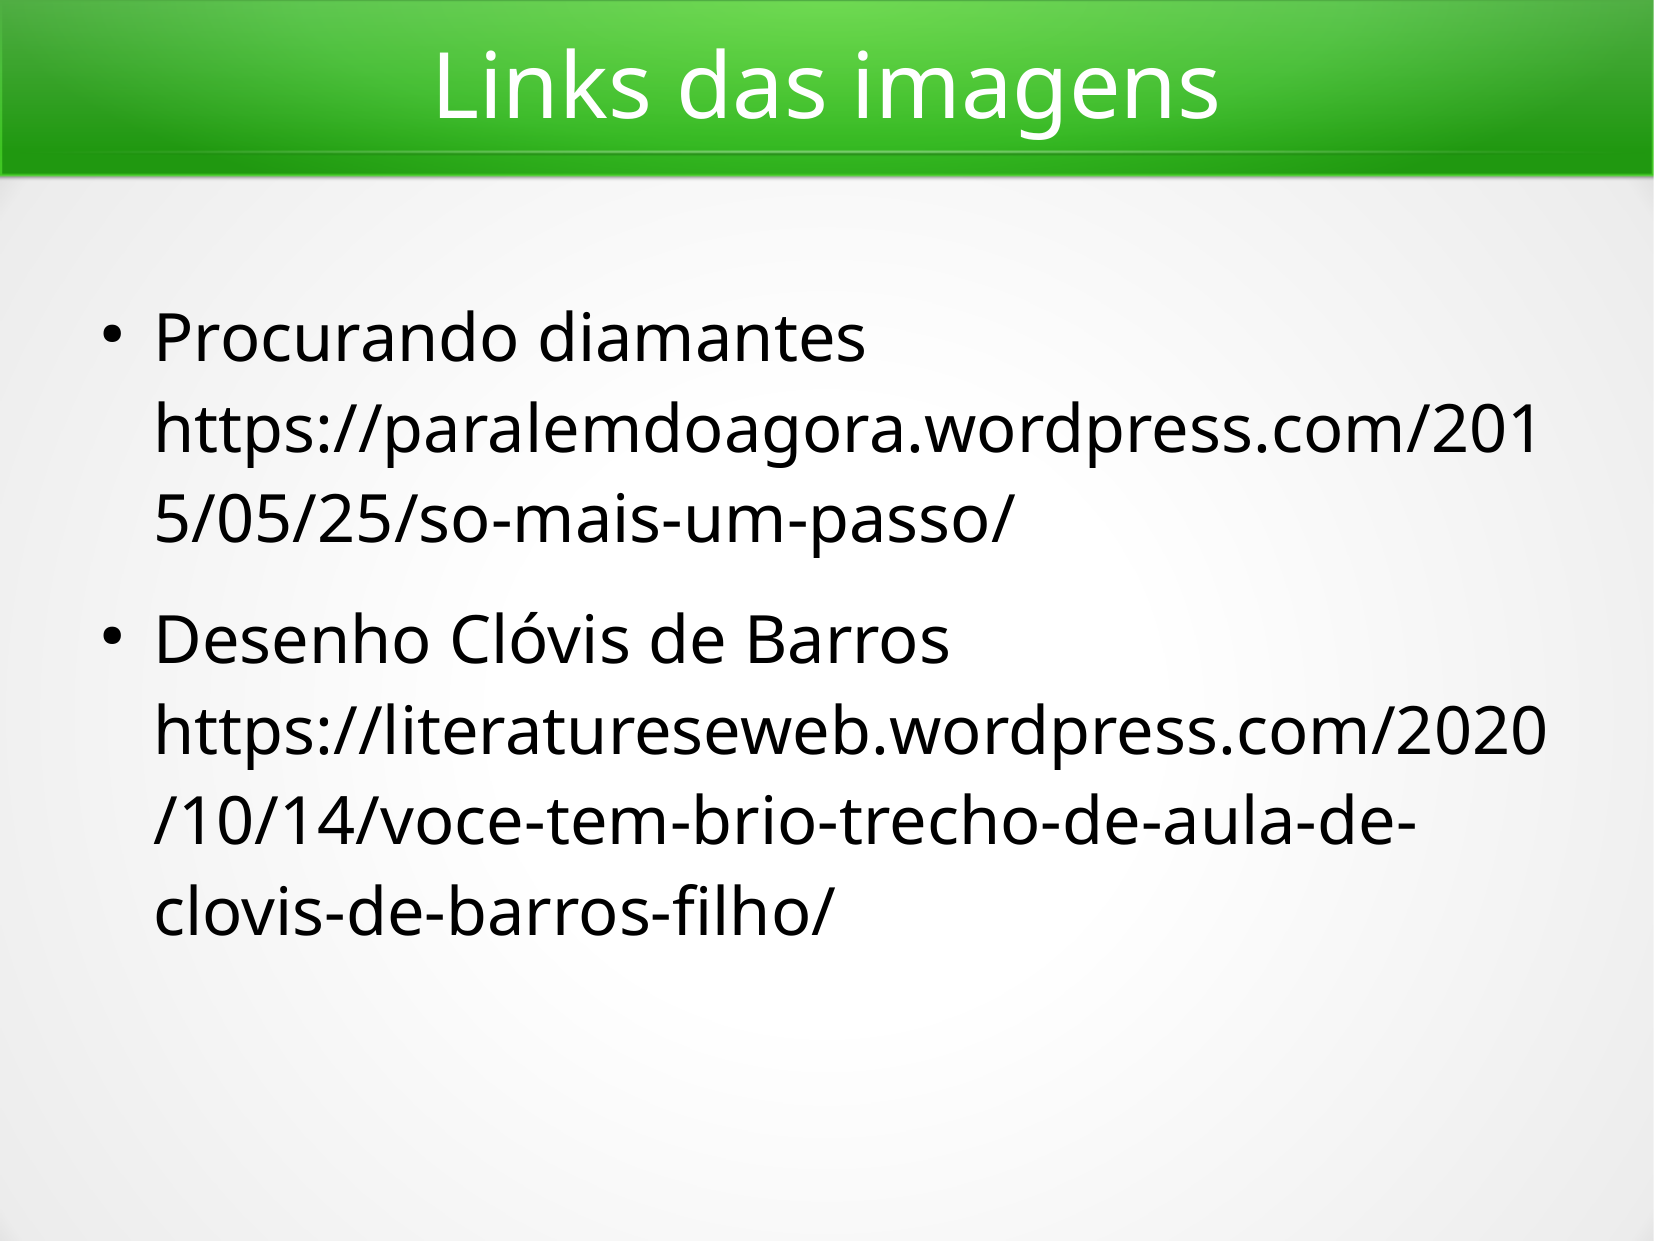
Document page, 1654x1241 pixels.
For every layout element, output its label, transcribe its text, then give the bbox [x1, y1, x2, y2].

picture [0, 0, 1654, 1241]
list Procurando diamantes https://paralemdoagora.wordpress.com/2015/05/25/so-mais-um-passo/ Desenho Clóvis de Barros https://literatureseweb.wordpress.com/2020/10/14/voce-tem-brio-trecho-de-aula-de-clovis-de-barros-filho/ [82, 290, 1571, 1010]
title Links das imagens [82, 11, 1571, 154]
